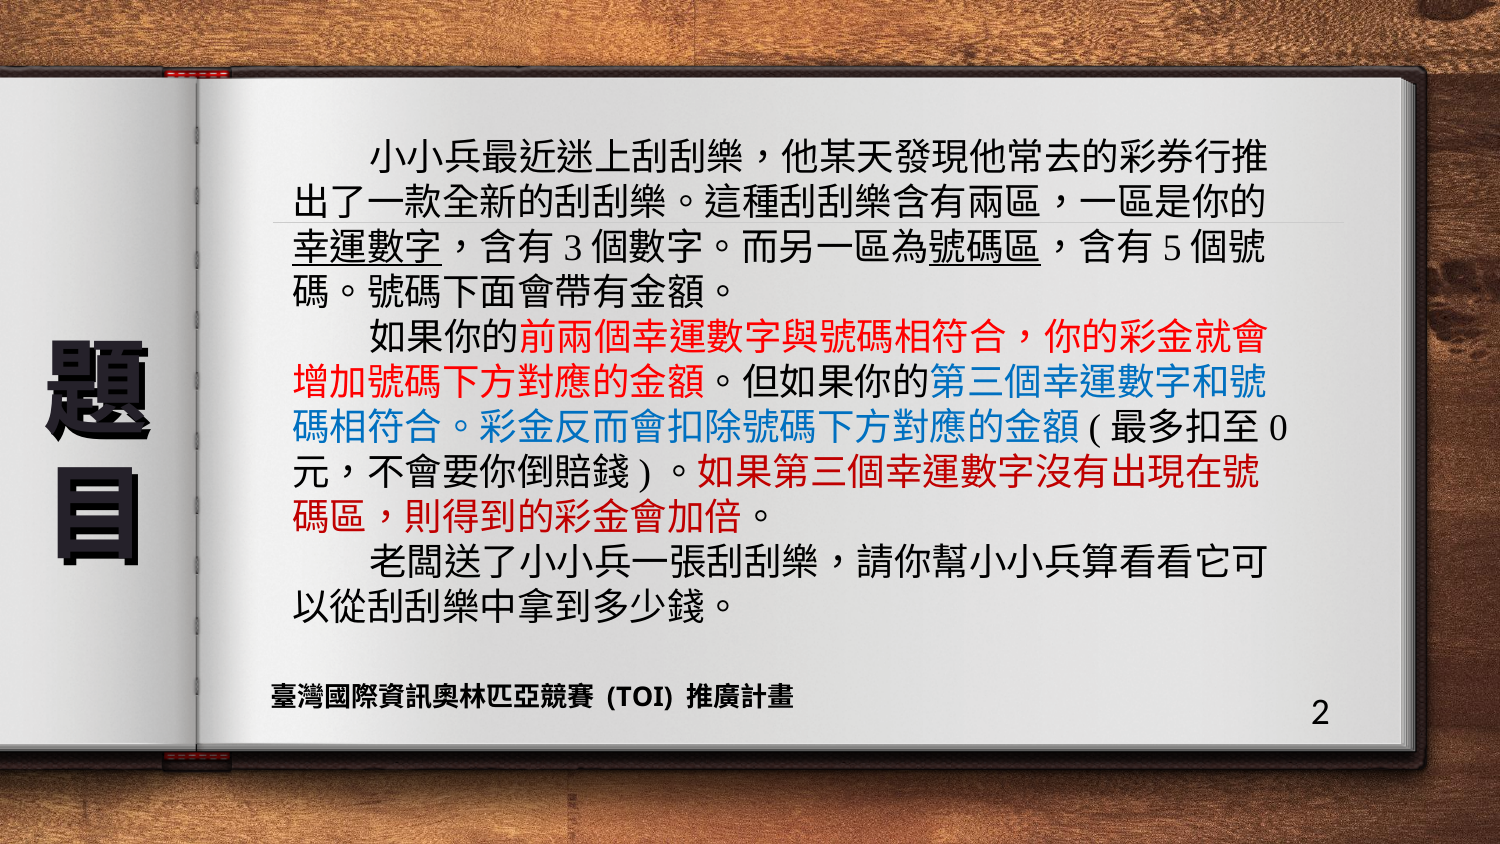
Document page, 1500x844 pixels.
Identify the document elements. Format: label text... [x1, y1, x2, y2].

text_box [1295, 672, 1386, 737]
text_box 小小兵最近迷上刮刮樂，他某天發現他常去的彩券行推出了一款全新的刮刮樂。這種刮刮樂含有兩區，一區是你的幸運數字，含有3個數字。而另一區為號碼區，含有5個號碼。號碼下面會帶有金額。 如果你的前兩個幸運數字與號碼相符合，你的彩金就會增加號碼下方對應的金額。但如果你的第三個幸運數字和號碼相符合。彩金反而會扣除號碼下方對應的金額(最多扣至0元，不會要你倒賠錢)。如果第三個幸運數字沒有出現在號碼區，則得到的彩金會加倍。 老闆送了小小兵一張刮刮樂，請你幫小小兵算看看它可以從刮刮樂中拿到多少錢。 [277, 126, 1311, 636]
title 題 目 [28, 306, 210, 552]
